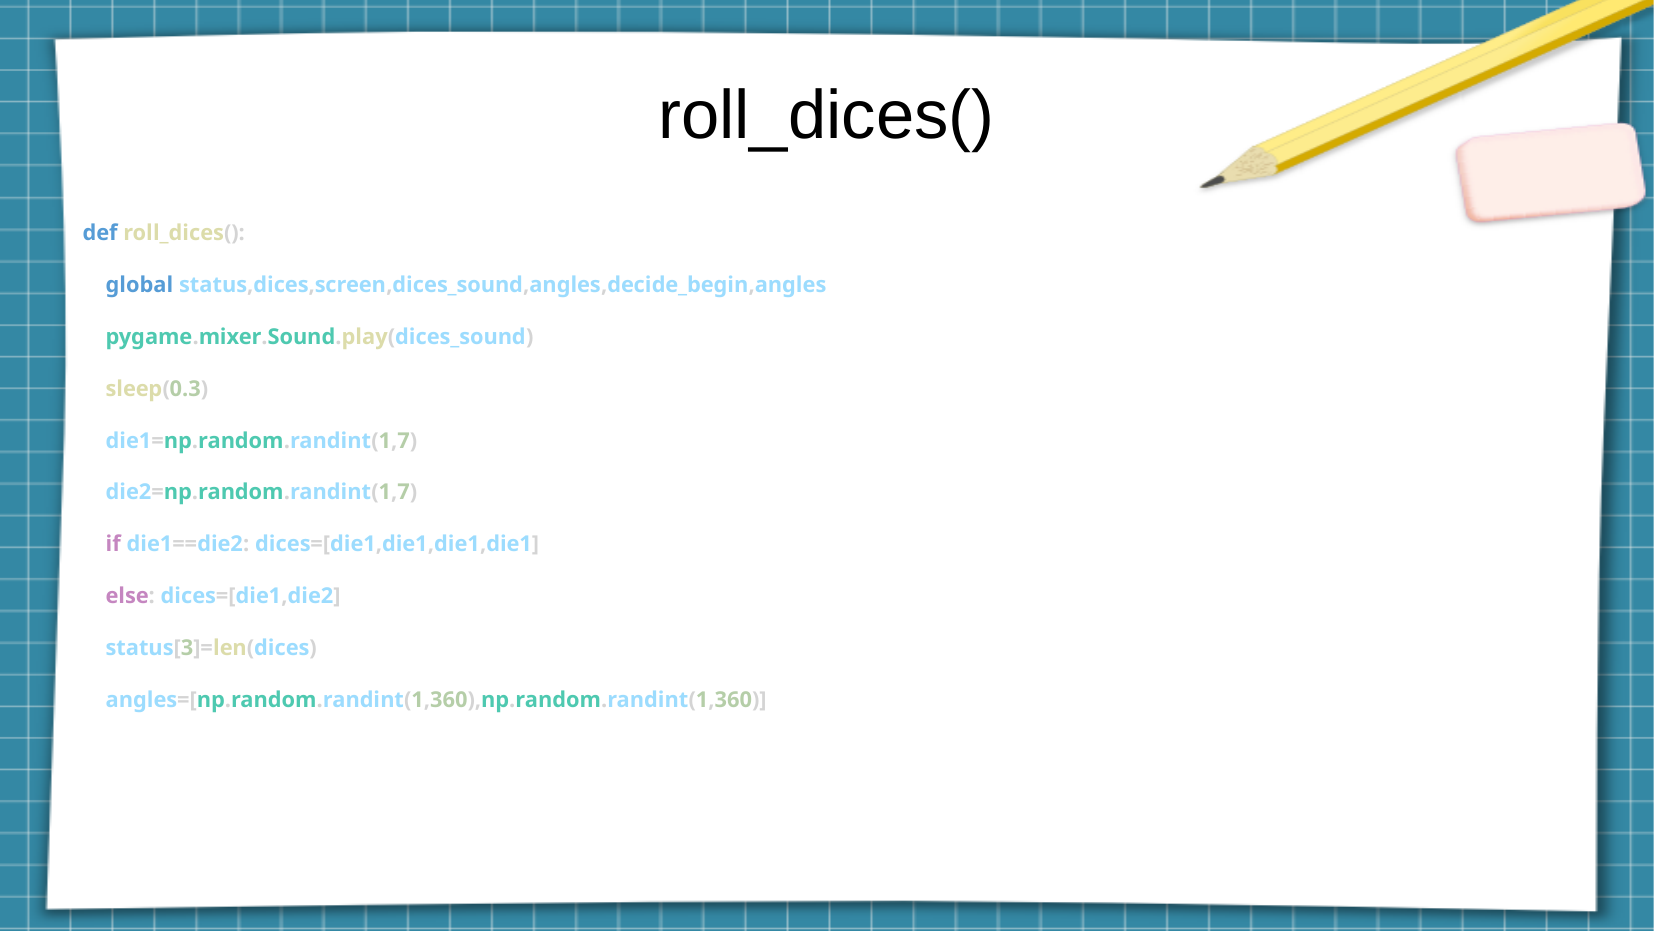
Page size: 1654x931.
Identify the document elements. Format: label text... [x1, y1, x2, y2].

title roll_dices() [82, 37, 1571, 193]
picture [0, 0, 1654, 931]
list def roll_dices(): global status,dices,screen,dices_sound,angles,decide_begin,angles pygame.mixer.Sound.play(dices_sound) sleep(0.3) die1=np.random.randint(1,7) die2=np.random.randint(1,7) if die1==die2: dices=[die1,die1,die1,die1] else: dices=[die1,die2] status[3]=len(dices) angles=[np.random.randint(1,360),np.random.randint(1,360)] [82, 217, 1571, 758]
